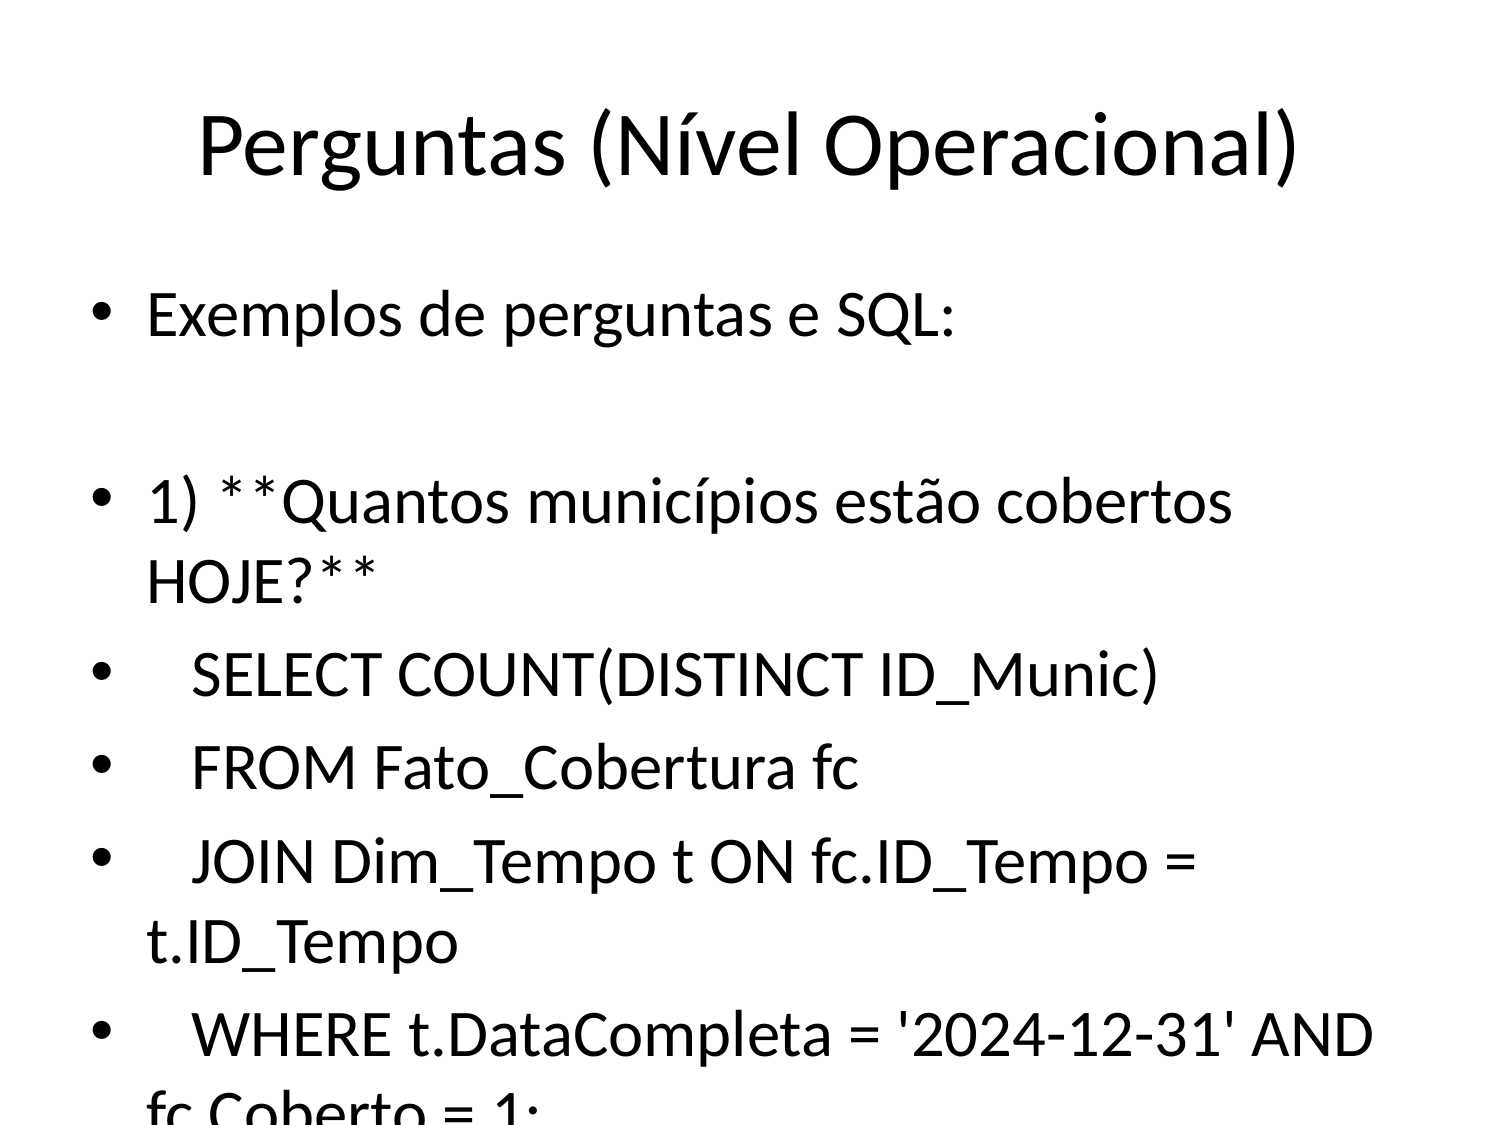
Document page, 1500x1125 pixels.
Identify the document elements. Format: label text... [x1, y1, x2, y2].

list Exemplos de perguntas e SQL: 1) **Quantos municípios estão cobertos HOJE?** SELECT COUNT(DISTINCT ID_Munic) FROM Fato_Cobertura fc JOIN Dim_Tempo t ON fc.ID_Tempo = t.ID_Tempo WHERE t.DataCompleta = '2024-12-31' AND fc.Coberto = 1; 2) **Existe algum município que perdeu cobertura hoje?** (varia conforme data_fim). [75, 262, 1425, 1005]
title Perguntas (Nível Operacional) [75, 45, 1425, 233]
